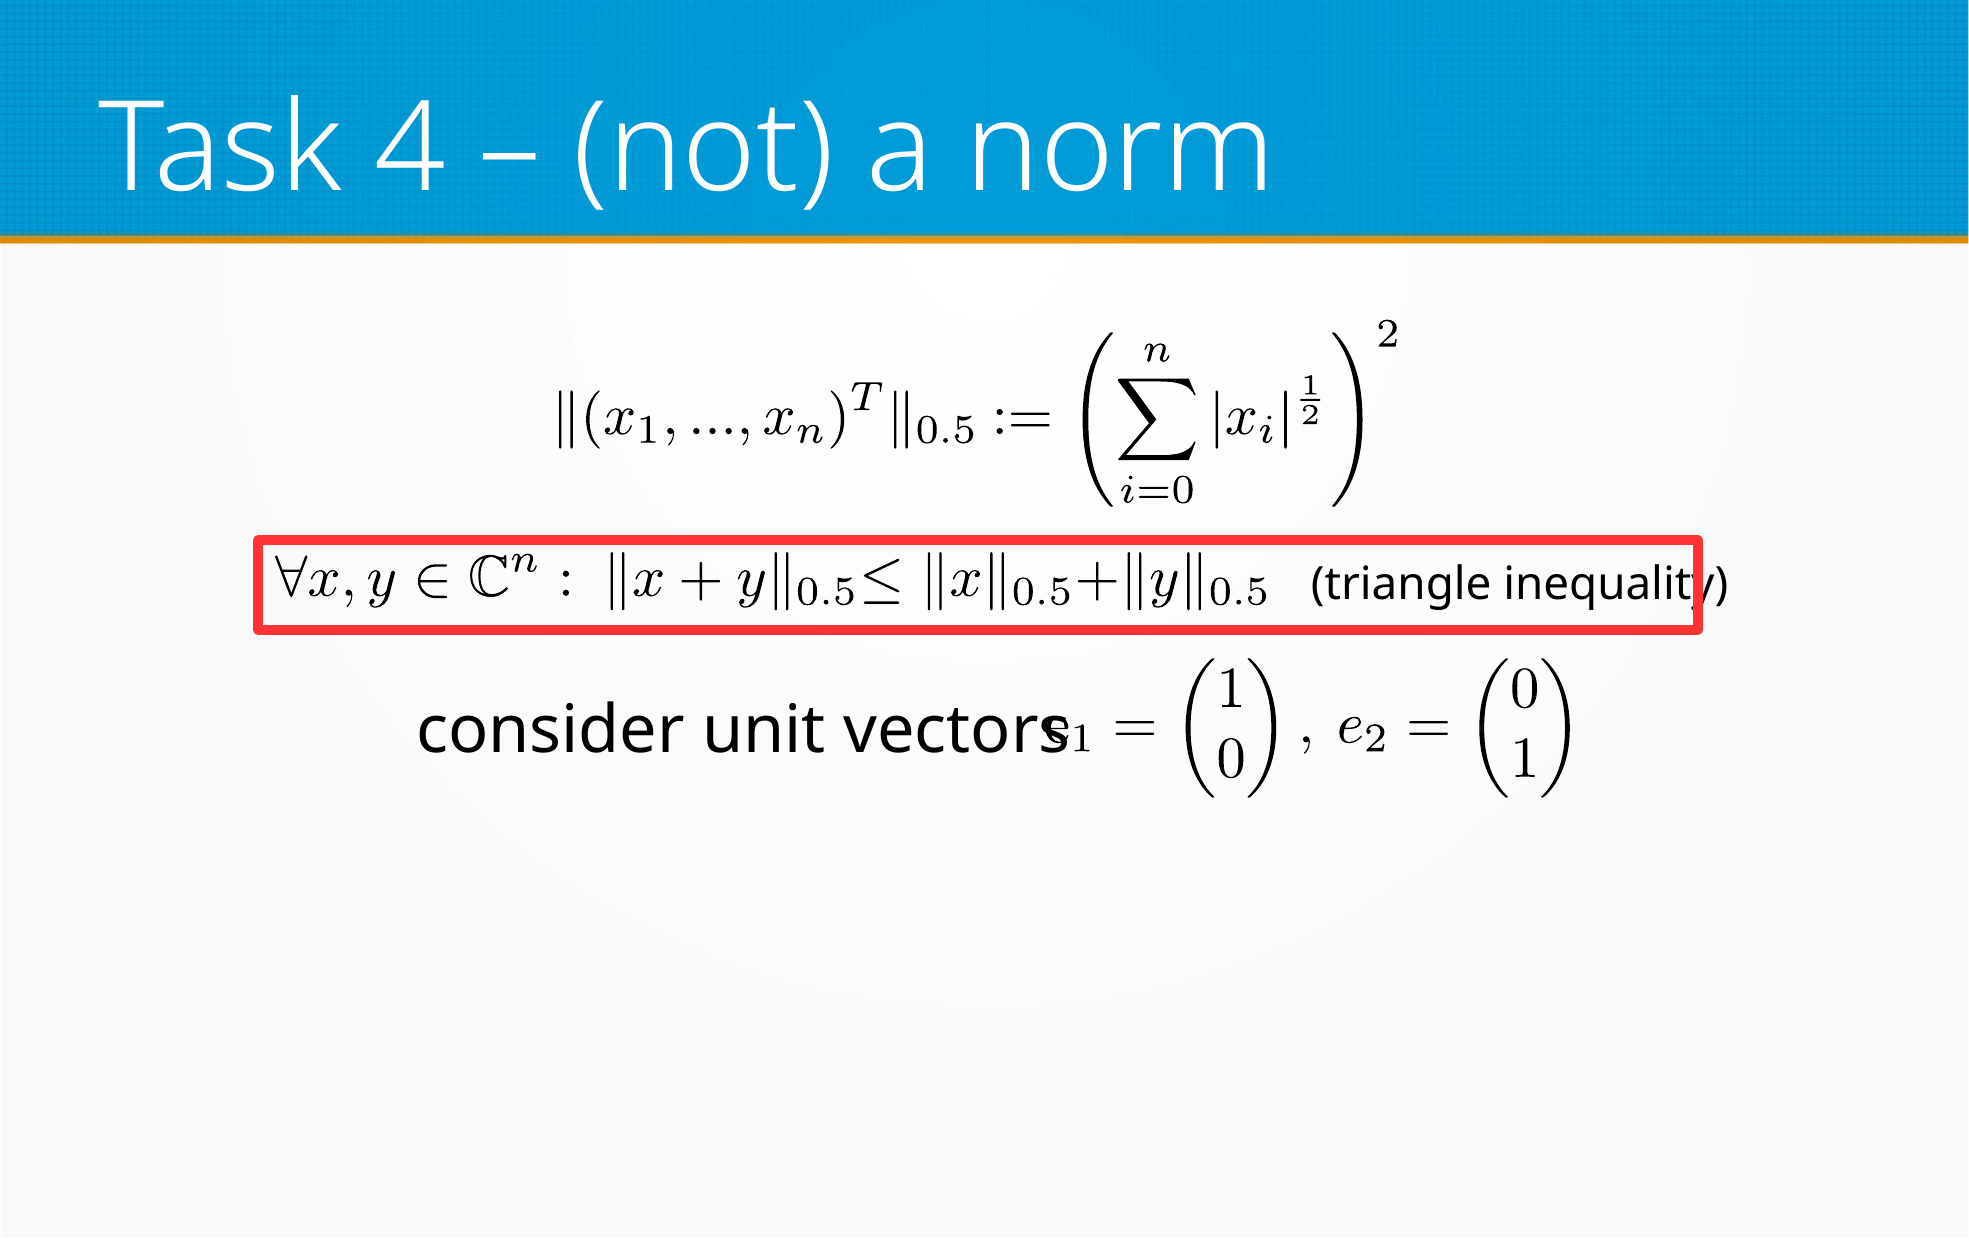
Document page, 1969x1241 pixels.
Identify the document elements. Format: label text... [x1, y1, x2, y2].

text_box (triangle inequality) [1305, 547, 1693, 617]
text_box [551, 319, 1400, 507]
picture [0, 233, 1969, 1241]
list consider unit vectors [416, 680, 1803, 816]
title Task 4 – (not) a norm [98, 19, 1870, 227]
text_box (triangle inequality) [1703, 547, 1891, 617]
text_box [275, 552, 1269, 611]
text_box [1044, 658, 1583, 798]
